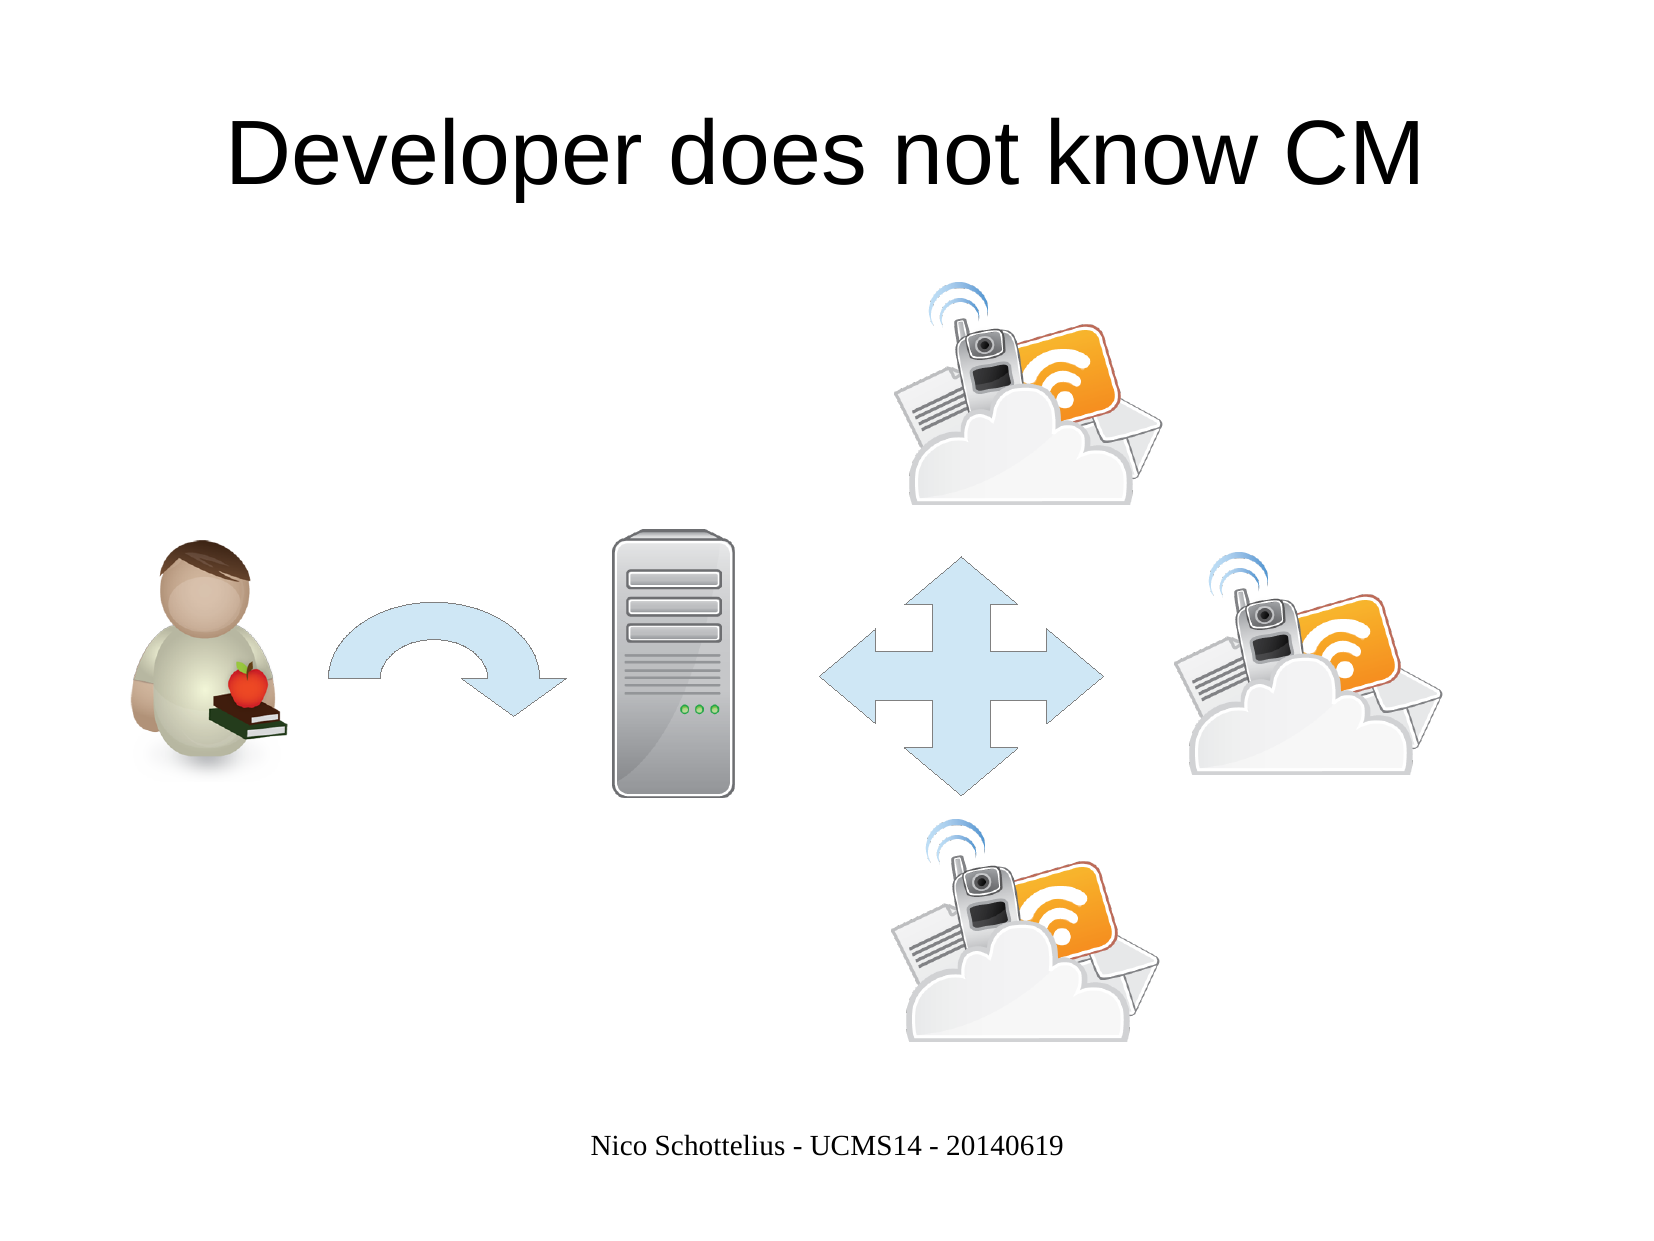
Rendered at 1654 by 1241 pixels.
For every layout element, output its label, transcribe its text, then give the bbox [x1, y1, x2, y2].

picture [894, 282, 1169, 505]
text_box [328, 602, 567, 717]
picture [891, 819, 1166, 1042]
picture [115, 518, 306, 782]
title Developer does not know CM [82, 49, 1571, 257]
picture [612, 529, 735, 798]
picture [1174, 552, 1449, 775]
text_box [819, 556, 1104, 796]
